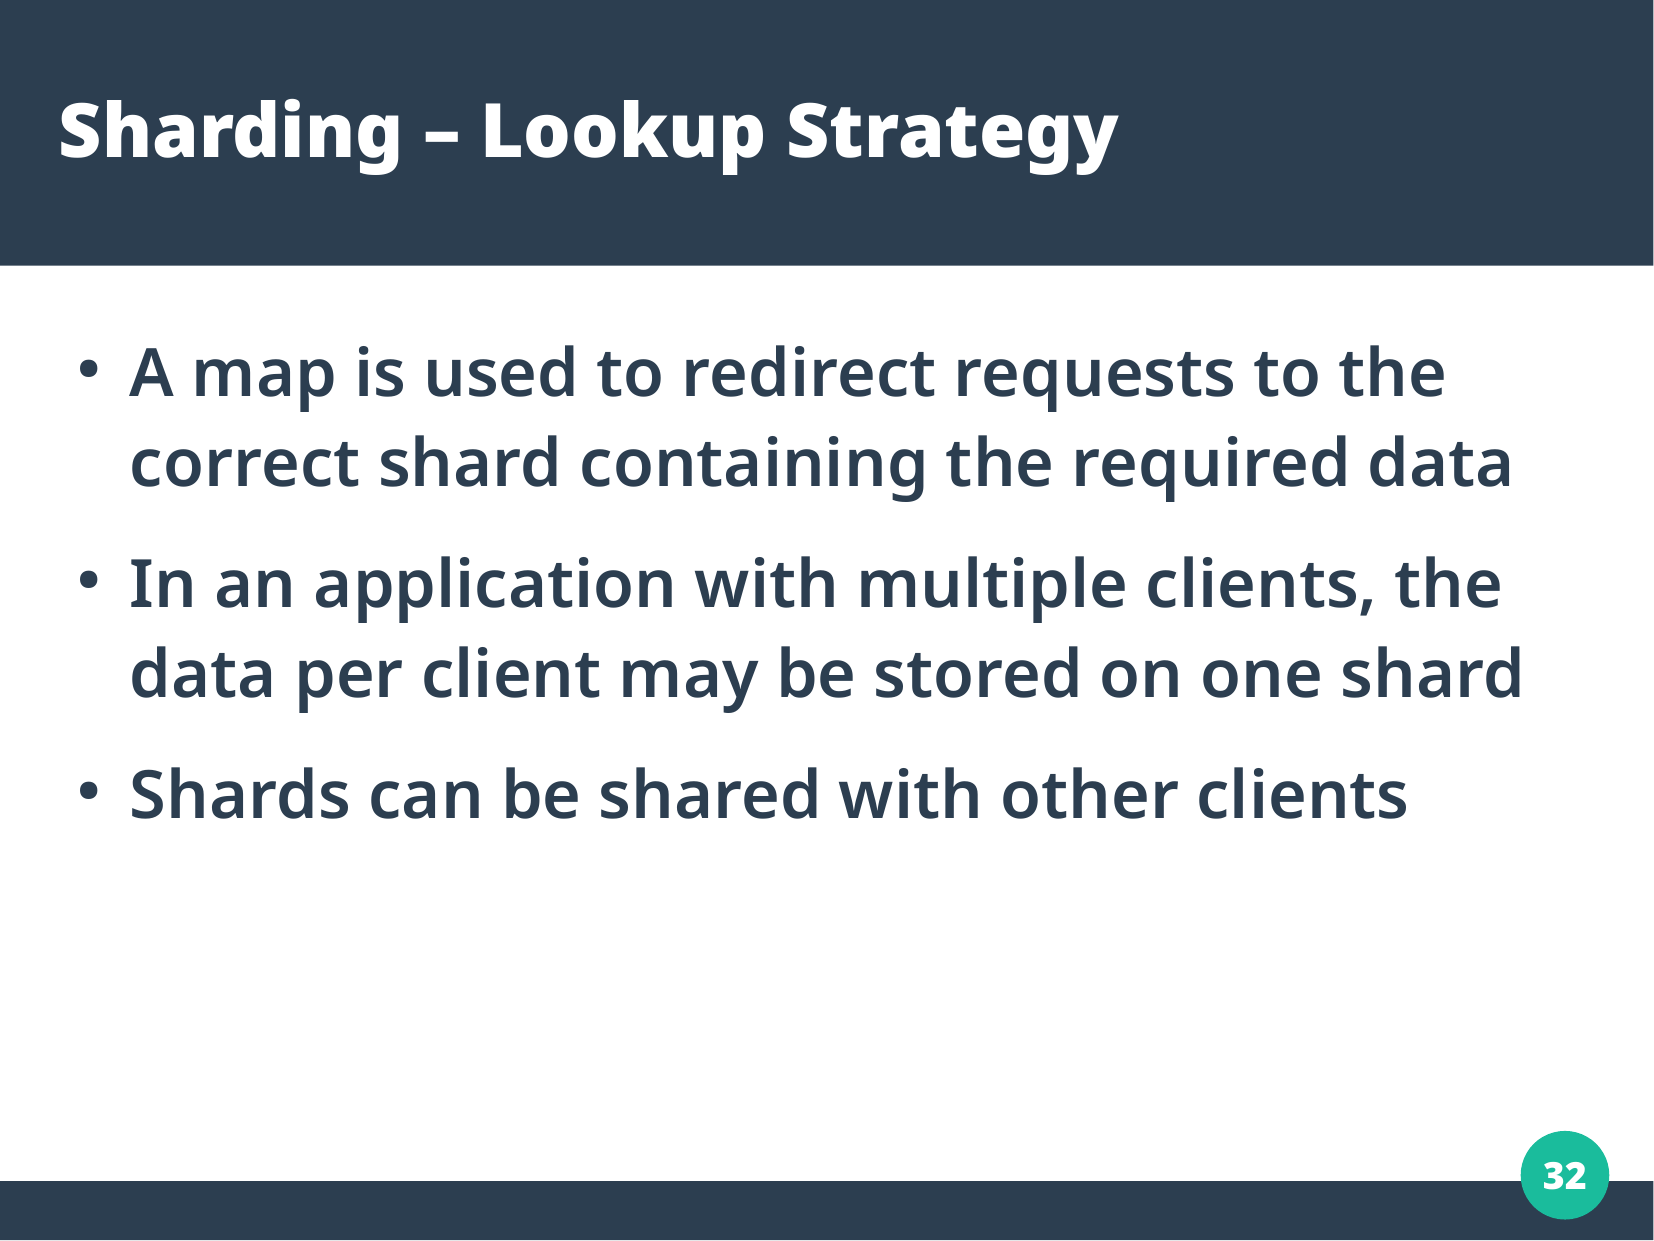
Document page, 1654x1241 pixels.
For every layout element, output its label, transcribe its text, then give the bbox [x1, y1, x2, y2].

list A map is used to redirect requests to the correct shard containing the required data In an application with multiple clients, the data per client may be stored on one shard Shards can be shared with other clients [59, 324, 1595, 1152]
title Sharding – Lookup Strategy [59, 49, 1595, 207]
